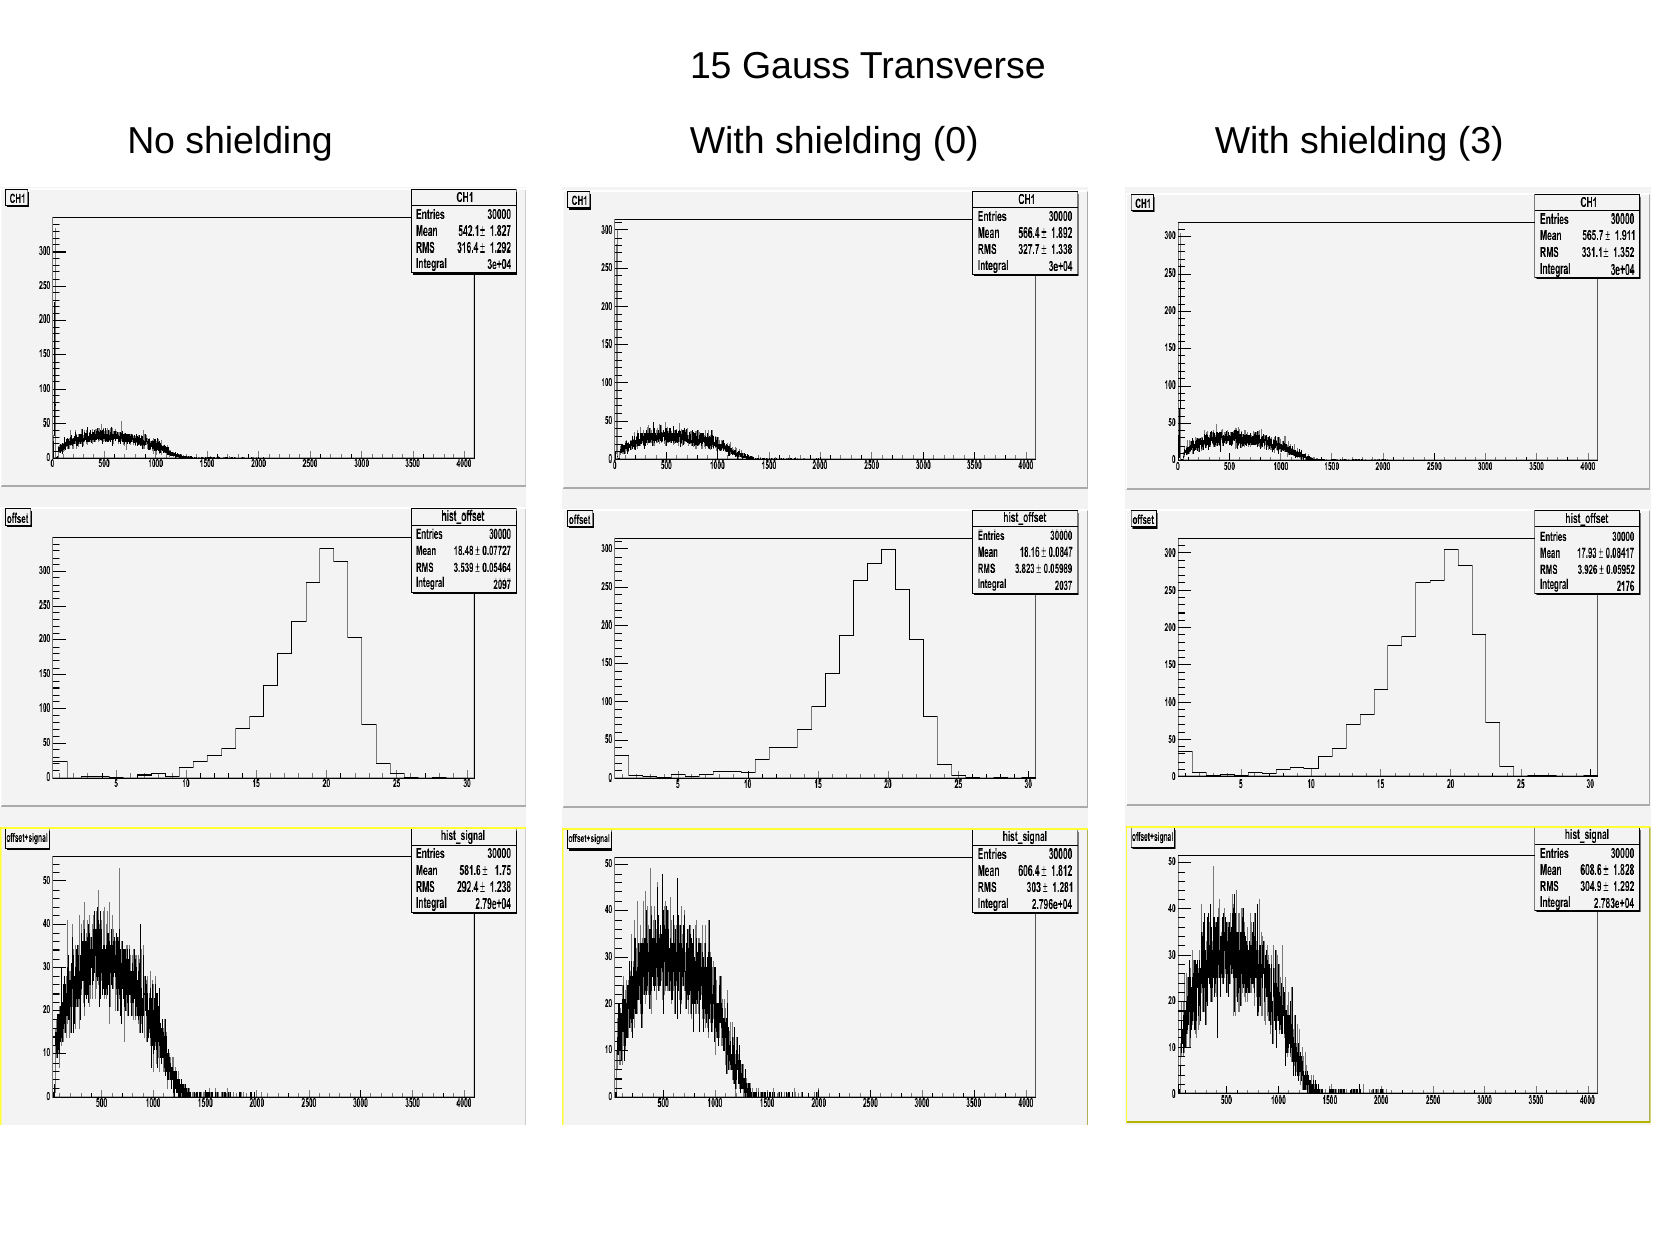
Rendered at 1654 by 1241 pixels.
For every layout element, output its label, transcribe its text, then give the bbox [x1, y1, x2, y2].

text_box 15 Gauss Transverse [675, 37, 1126, 95]
text_box With shielding (0) [675, 112, 1013, 170]
text_box With shielding (3) [1200, 112, 1538, 170]
text_box No shielding [112, 112, 451, 170]
picture [1125, 187, 1651, 1126]
picture [0, 187, 526, 1126]
picture [562, 187, 1088, 1126]
